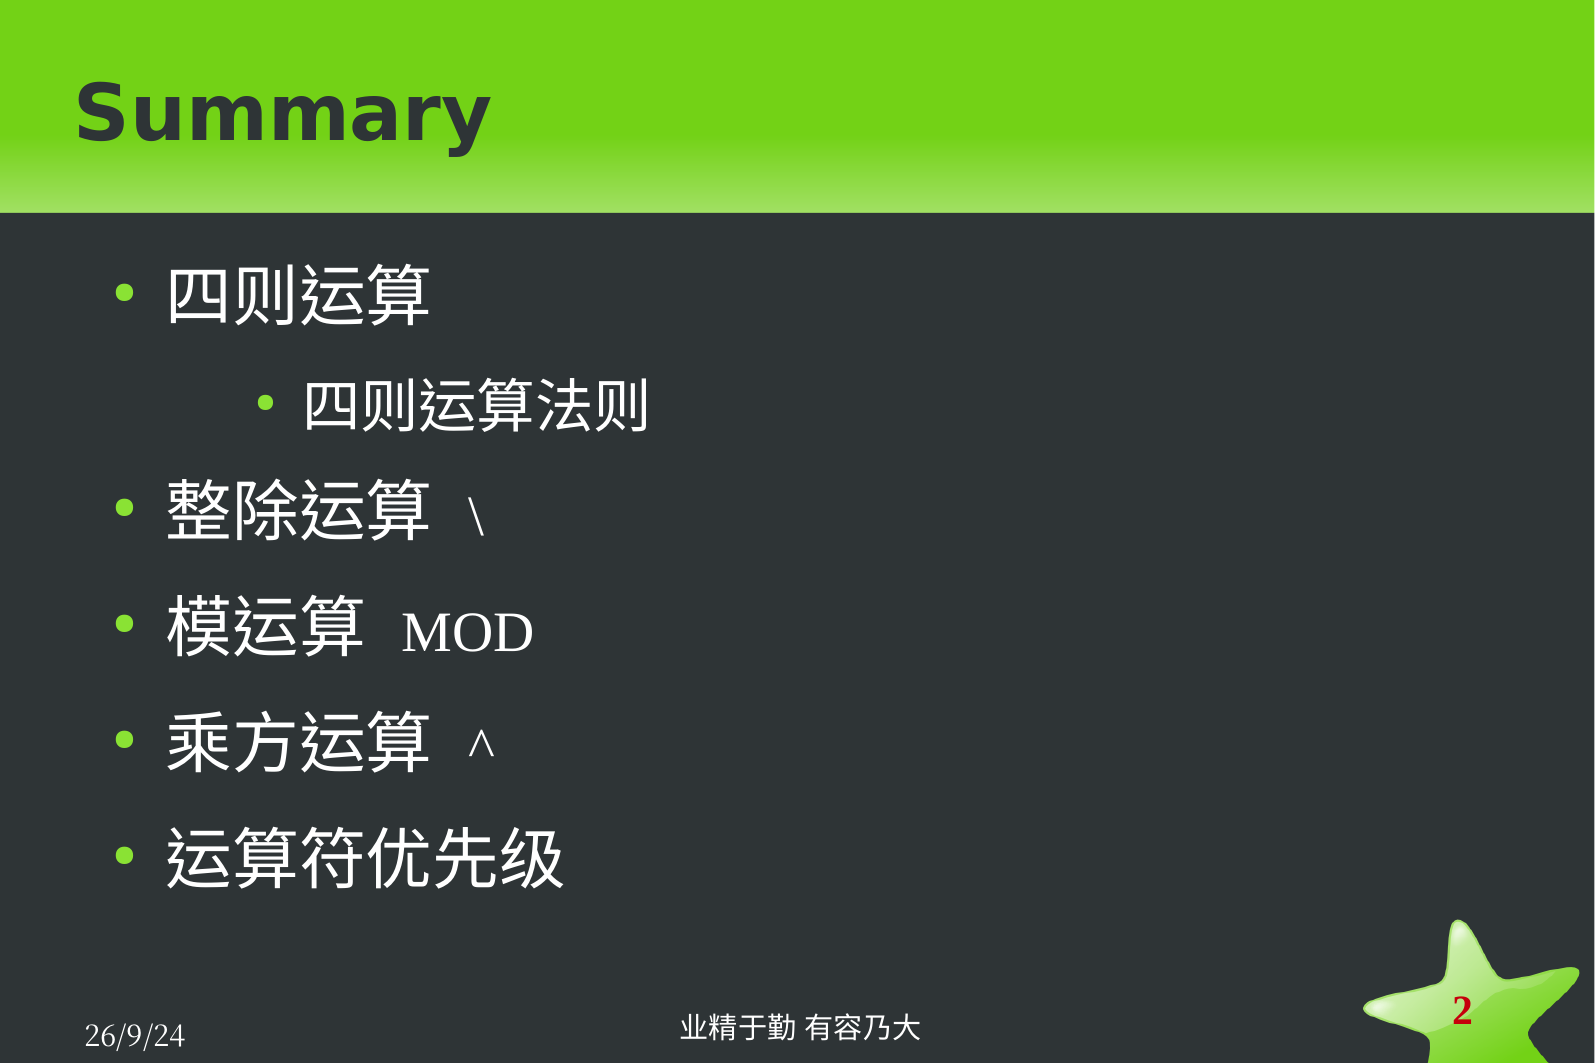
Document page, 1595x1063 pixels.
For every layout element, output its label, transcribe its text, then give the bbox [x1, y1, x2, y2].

title Summary [74, 25, 1510, 203]
picture [0, 0, 1595, 1063]
list 四则运算 四则运算法则 整除运算 \ 模运算 MOD 乘方运算 ^ 运算符优先级 [79, 248, 1515, 951]
